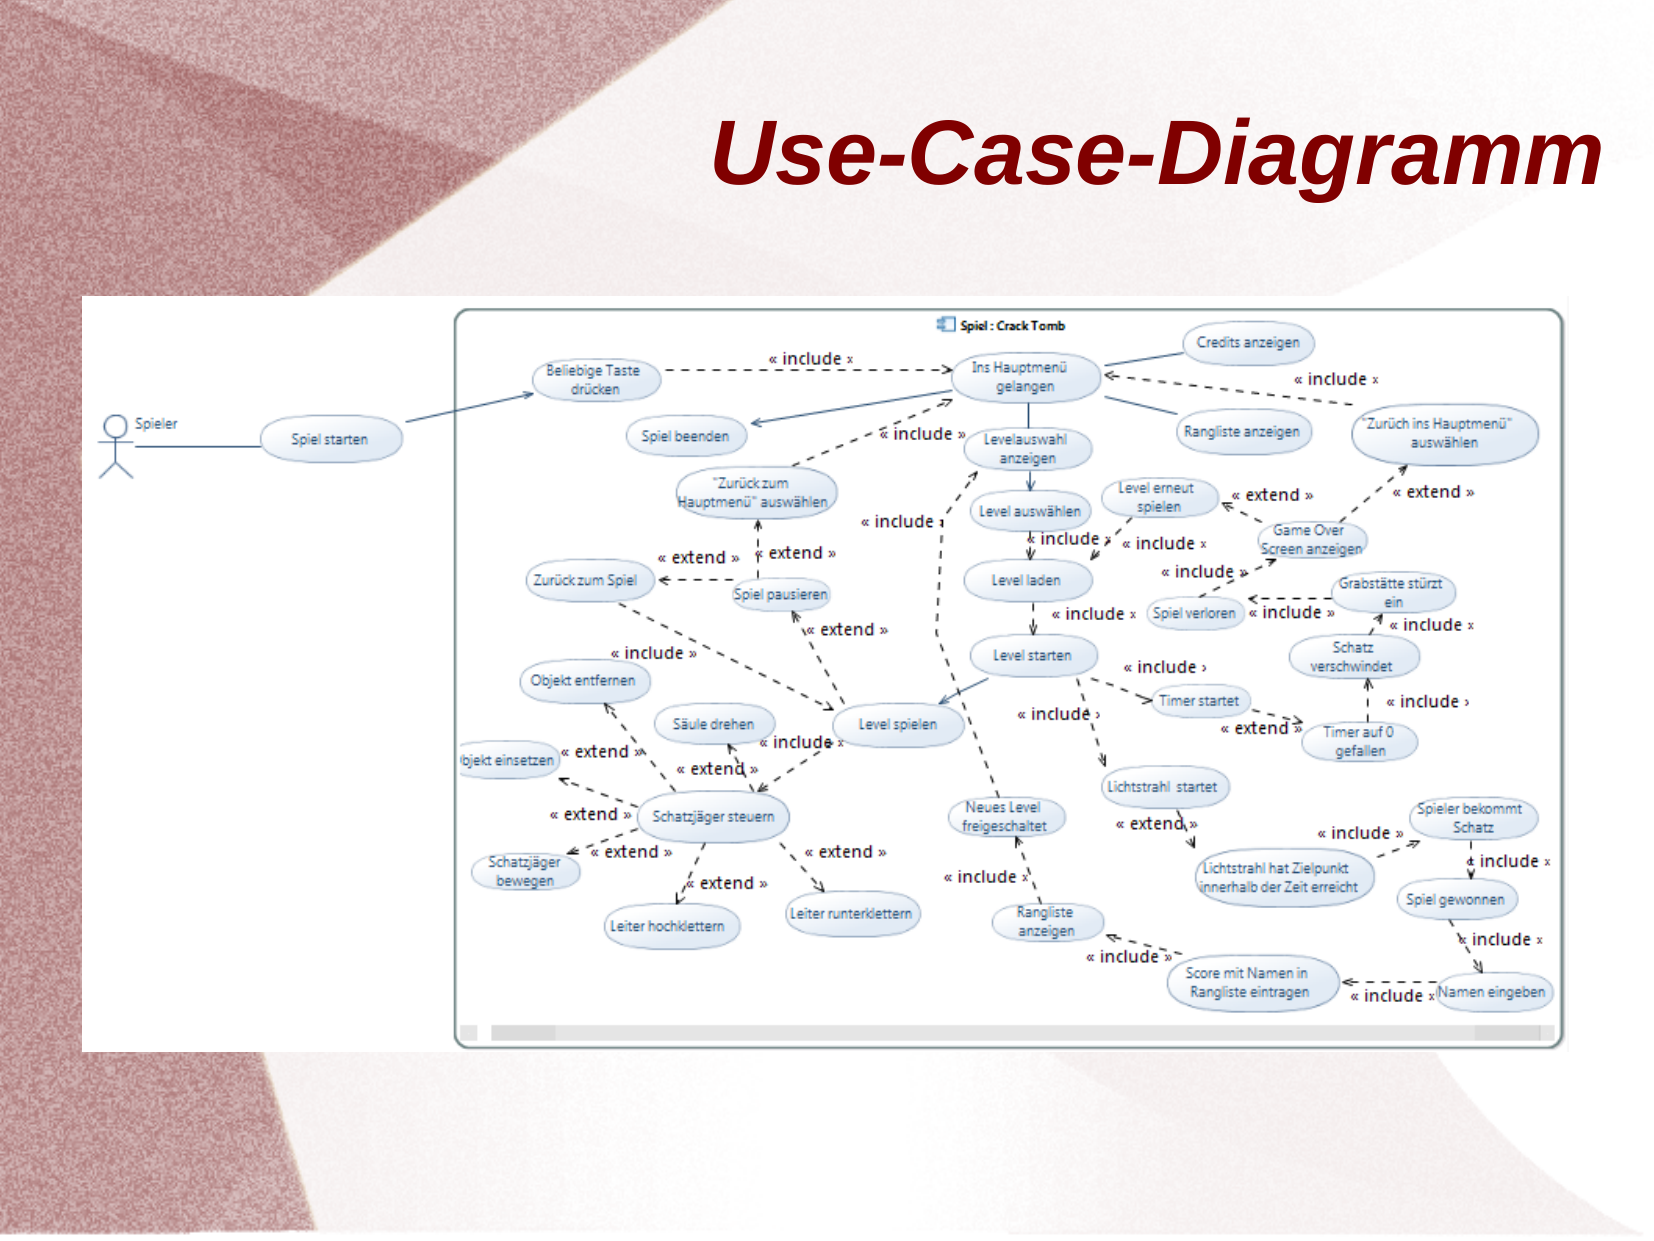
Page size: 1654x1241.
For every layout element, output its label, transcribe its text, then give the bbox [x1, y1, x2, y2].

picture [0, 0, 1654, 1241]
title Use-Case-Diagramm [596, 49, 1607, 257]
